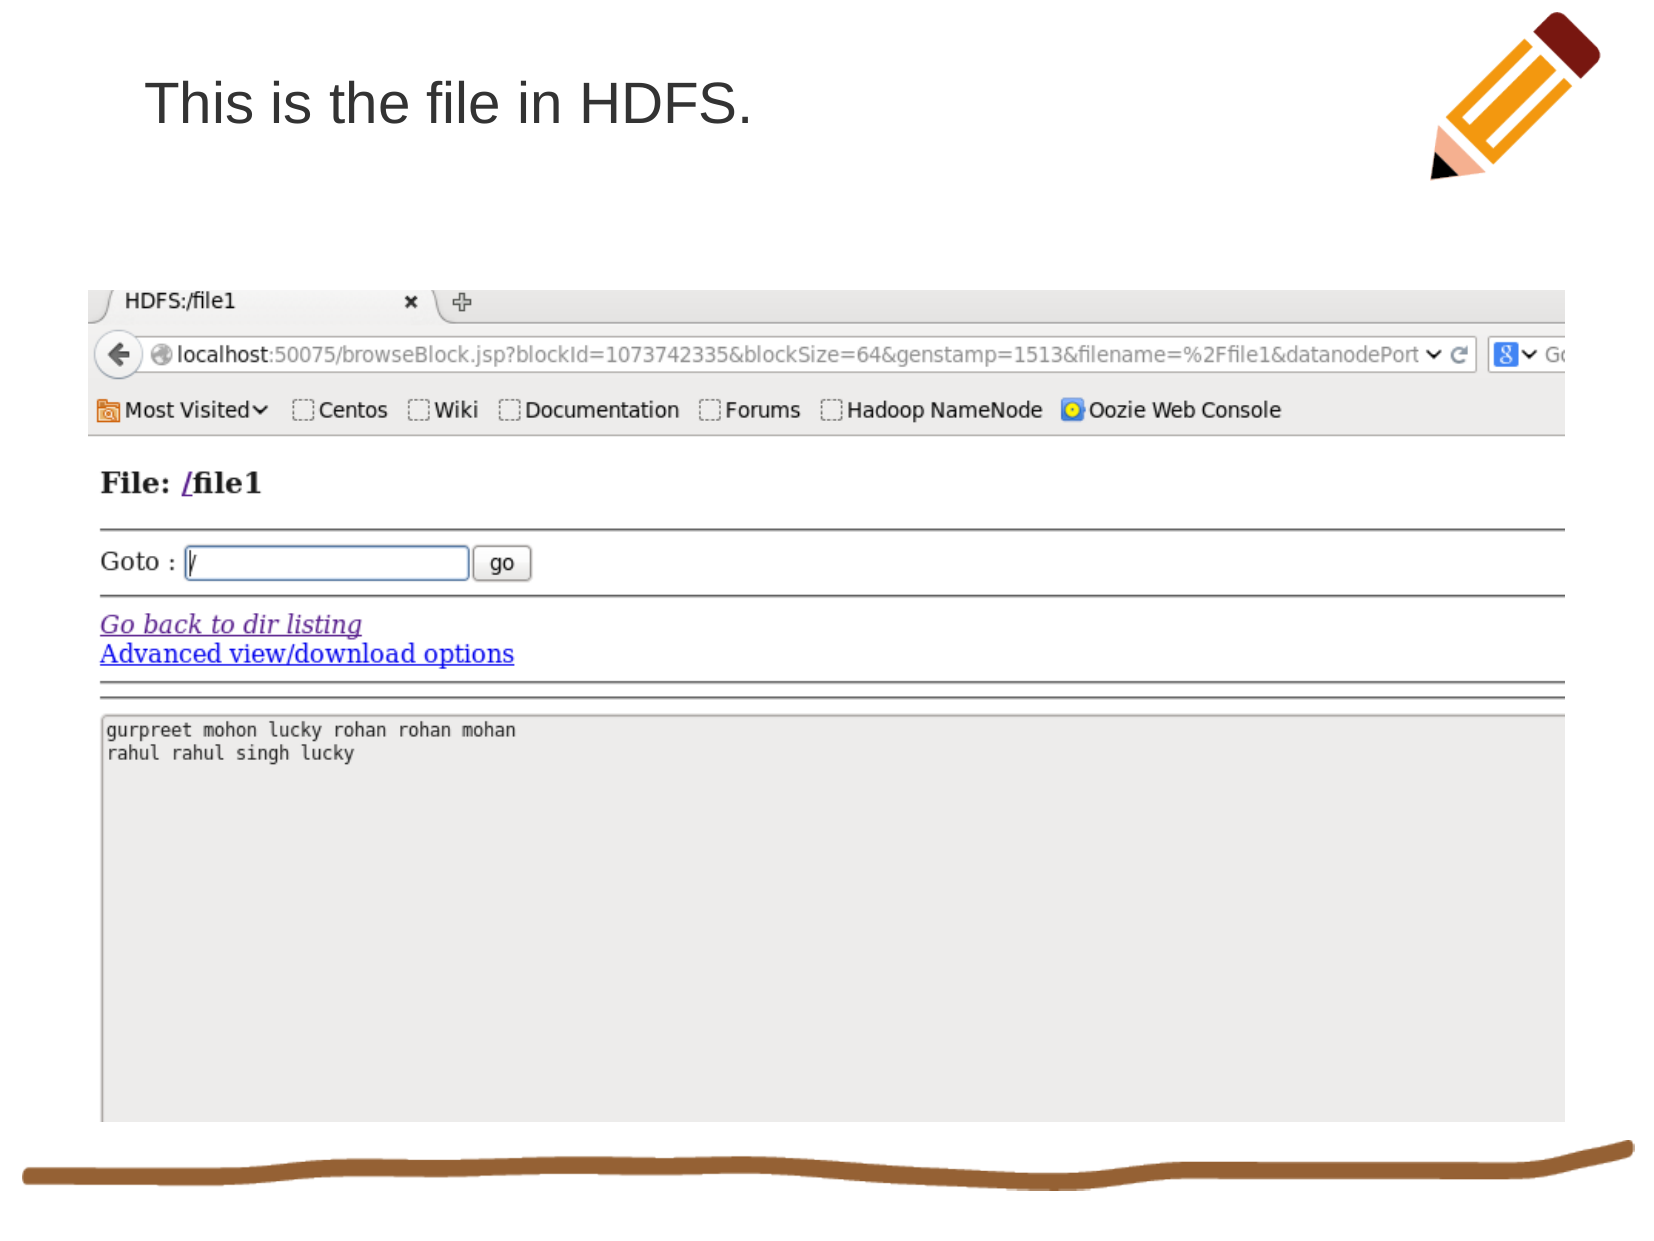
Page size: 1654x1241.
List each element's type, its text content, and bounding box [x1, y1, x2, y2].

title This is the file in HDFS. [76, 70, 1424, 201]
picture [88, 290, 1565, 1122]
picture [1430, 12, 1601, 181]
picture [22, 1140, 1635, 1191]
